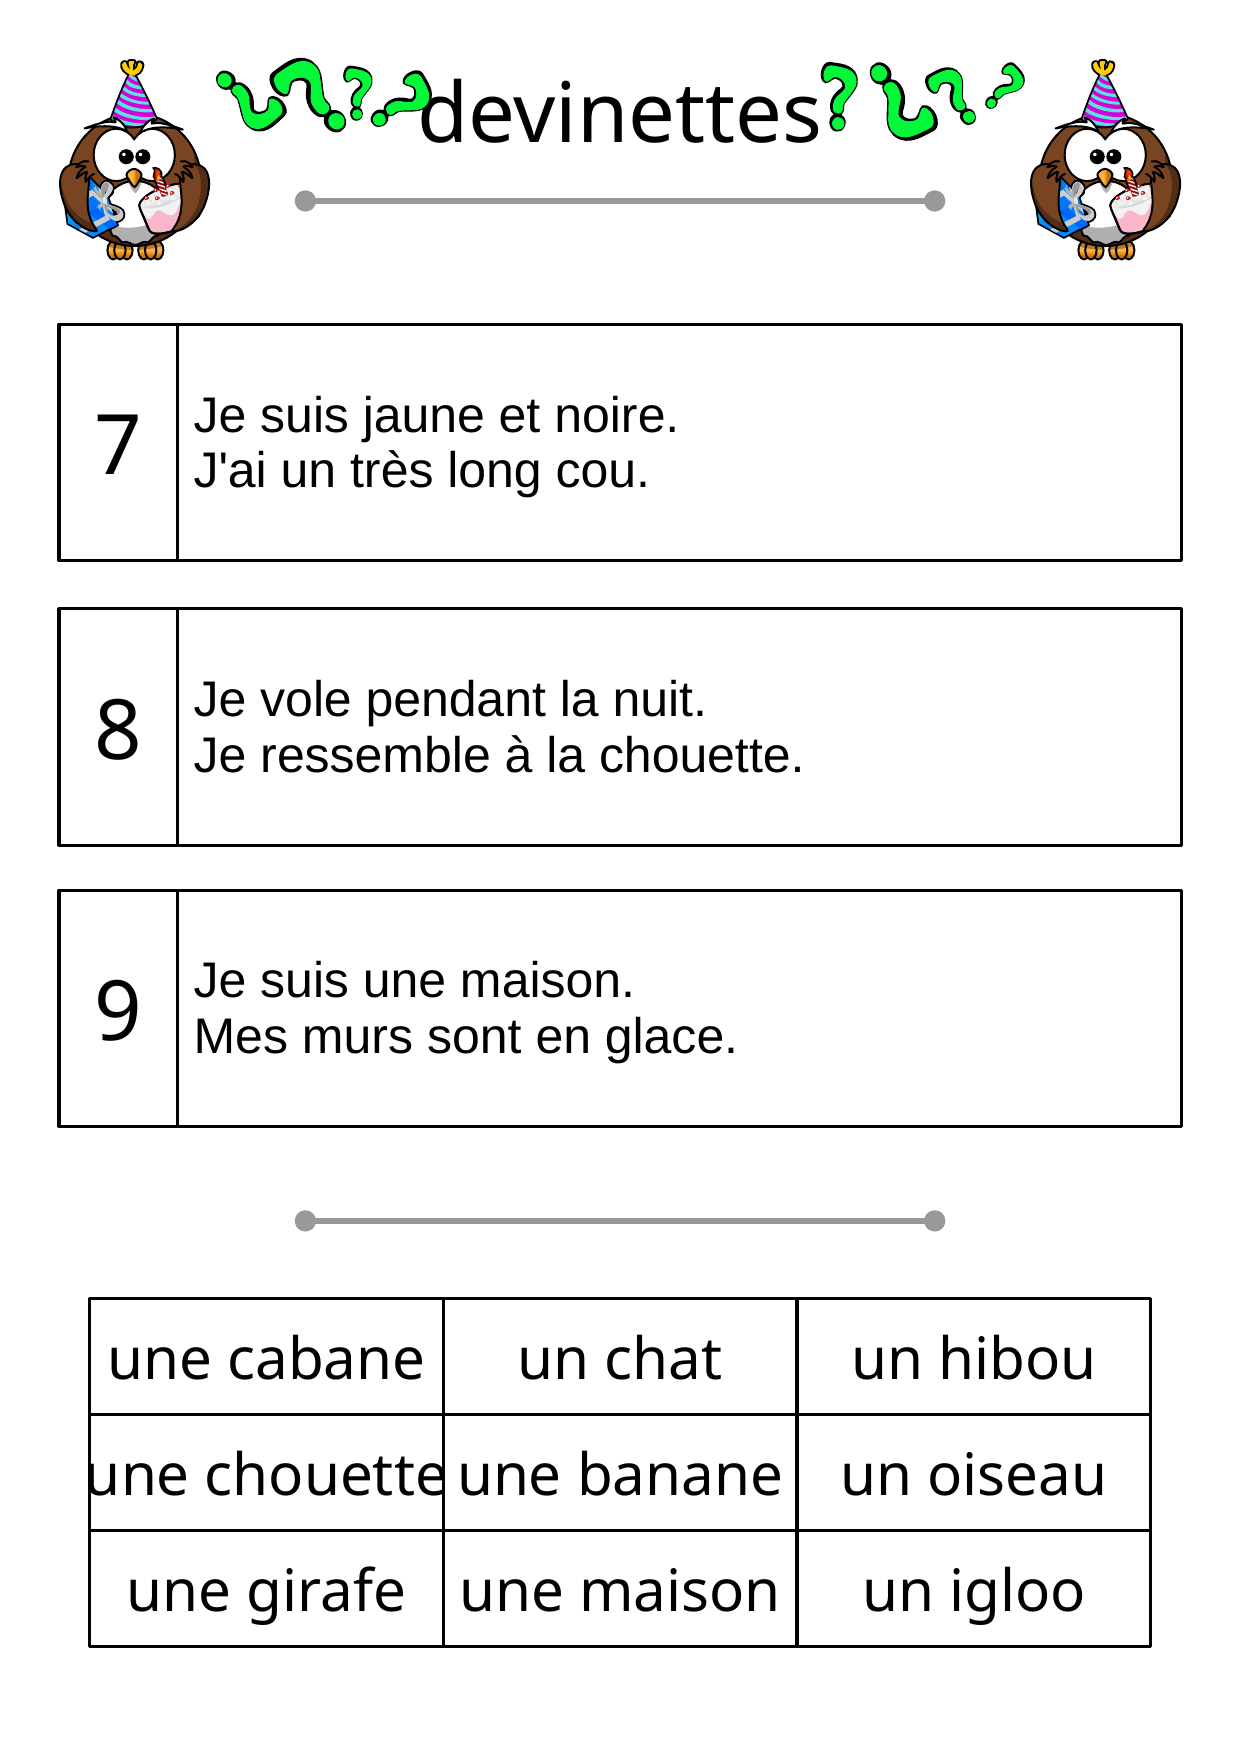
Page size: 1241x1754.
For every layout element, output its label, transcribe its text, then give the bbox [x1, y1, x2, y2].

text_box un igloo [797, 1530, 1151, 1647]
text_box 8 [59, 608, 178, 846]
text_box Je vole pendant la nuit. Je ressemble à la chouette. [179, 608, 1182, 846]
text_box un hibou [797, 1298, 1151, 1414]
text_box Je suis jaune et noire. J'ai un très long cou. [179, 324, 1182, 561]
text_box devinettes [211, 46, 1182, 159]
text_box une banane [443, 1414, 797, 1530]
text_box un oiseau [797, 1414, 1151, 1530]
text_box un chat [443, 1298, 797, 1414]
text_box 9 [59, 890, 178, 1127]
text_box une maison [443, 1530, 797, 1647]
text_box Je suis une maison. Mes murs sont en glace. [179, 890, 1182, 1127]
text_box 7 [59, 324, 178, 561]
text_box devinettes [59, 46, 297, 93]
picture [820, 51, 944, 152]
picture [920, 59, 1182, 261]
text_box une girafe [89, 1530, 443, 1647]
picture [59, 46, 441, 261]
text_box une chouette [89, 1414, 443, 1530]
text_box une cabane [89, 1298, 443, 1414]
